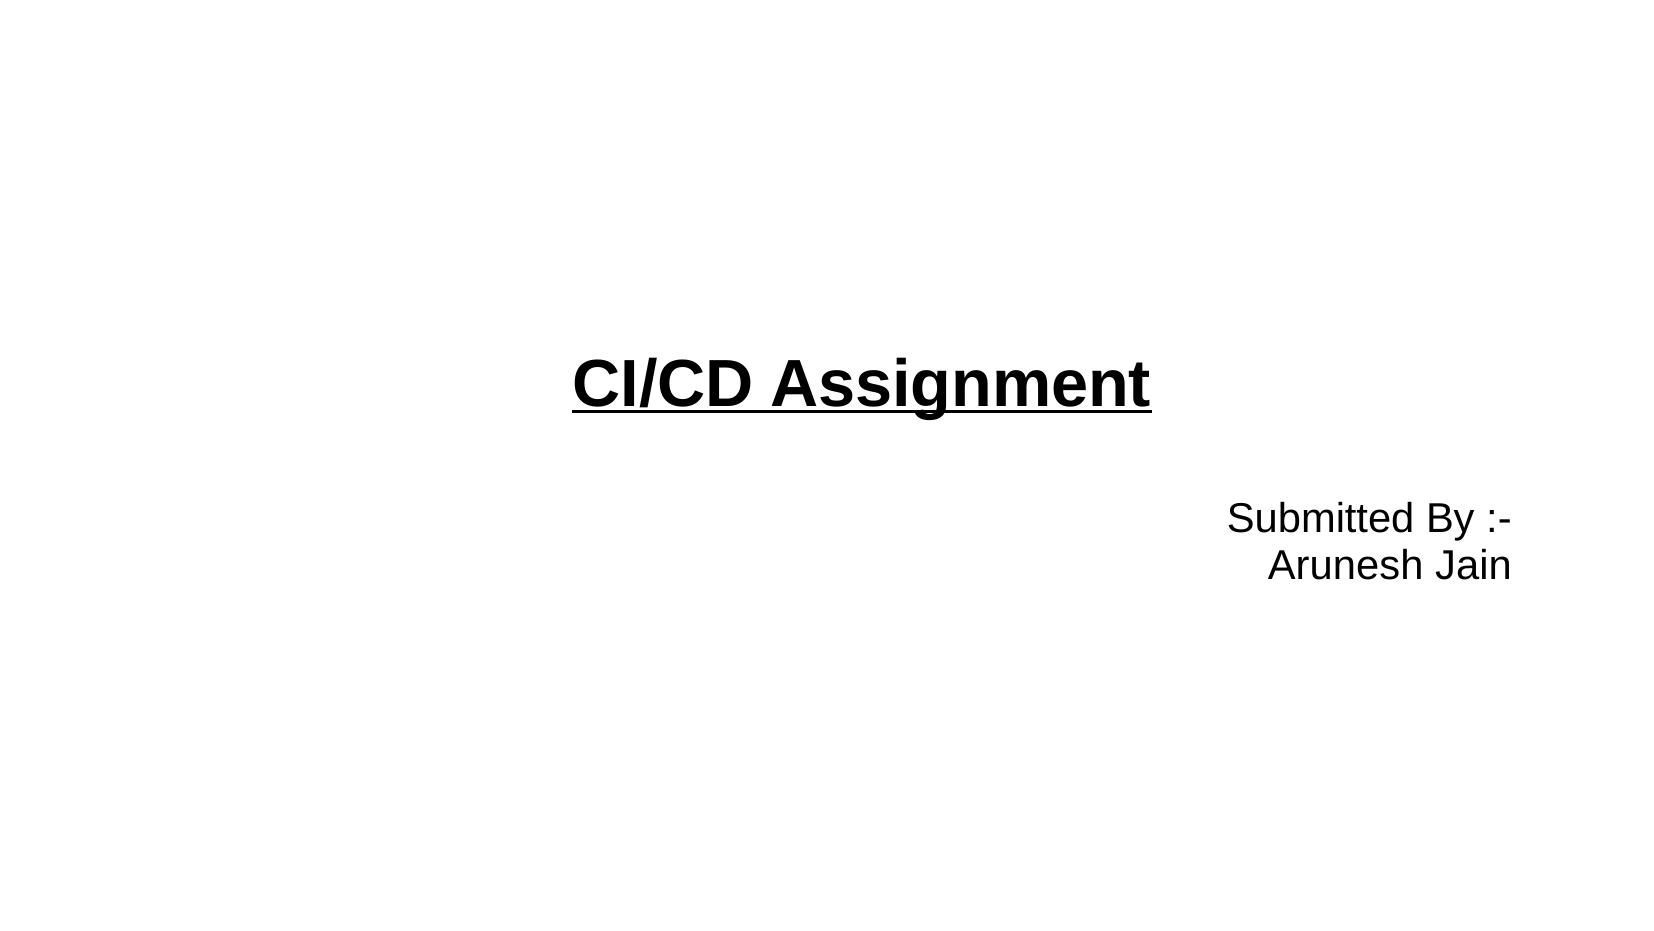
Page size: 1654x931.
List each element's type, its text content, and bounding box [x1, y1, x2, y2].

subtitle CI/CD Assignment Submitted By :- Arunesh Jain [212, 106, 1512, 827]
